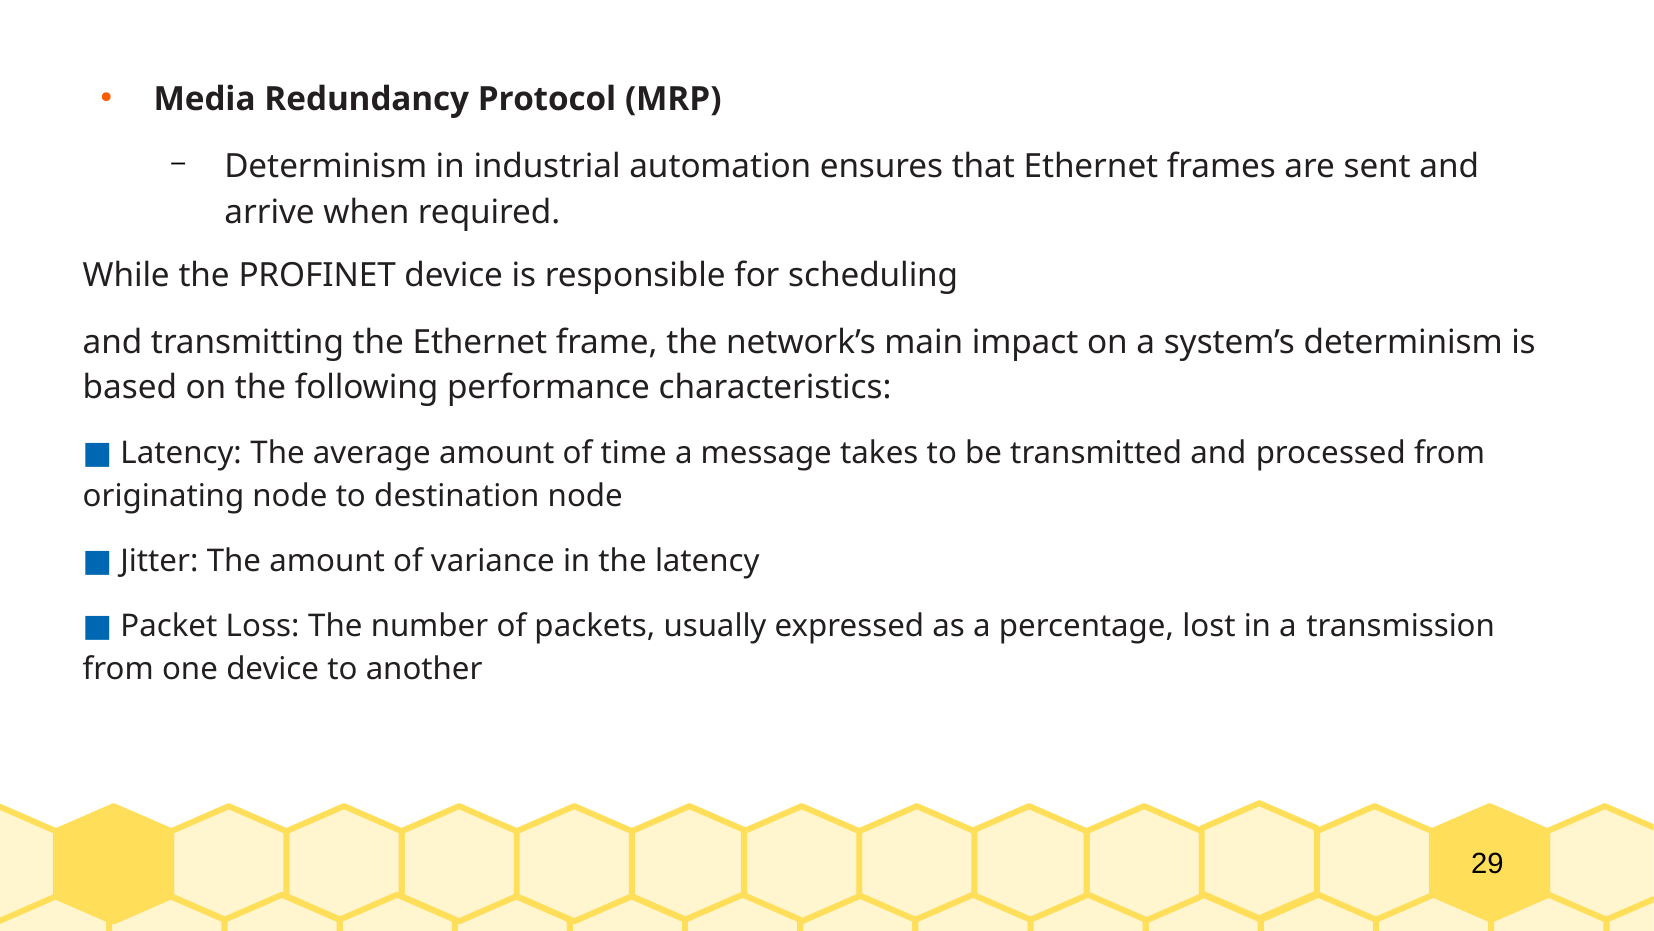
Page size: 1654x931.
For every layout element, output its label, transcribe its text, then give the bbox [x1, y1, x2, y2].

list Media Redundancy Protocol (MRP) Determinism in industrial automation ensures that Ethernet frames are sent and arrive when required. While the PROFINET device is responsible for scheduling and transmitting the Ethernet frame, the network’s main impact on a system’s determinism is based on the following performance characteristics: ■ Latency: The average amount of time a message takes to be transmitted and processed from originating node to destination node ■ Jitter: The amount of variance in the latency ■ Packet Loss: The number of packets, usually expressed as a percentage, lost in a transmission from one device to another [82, 75, 1571, 863]
